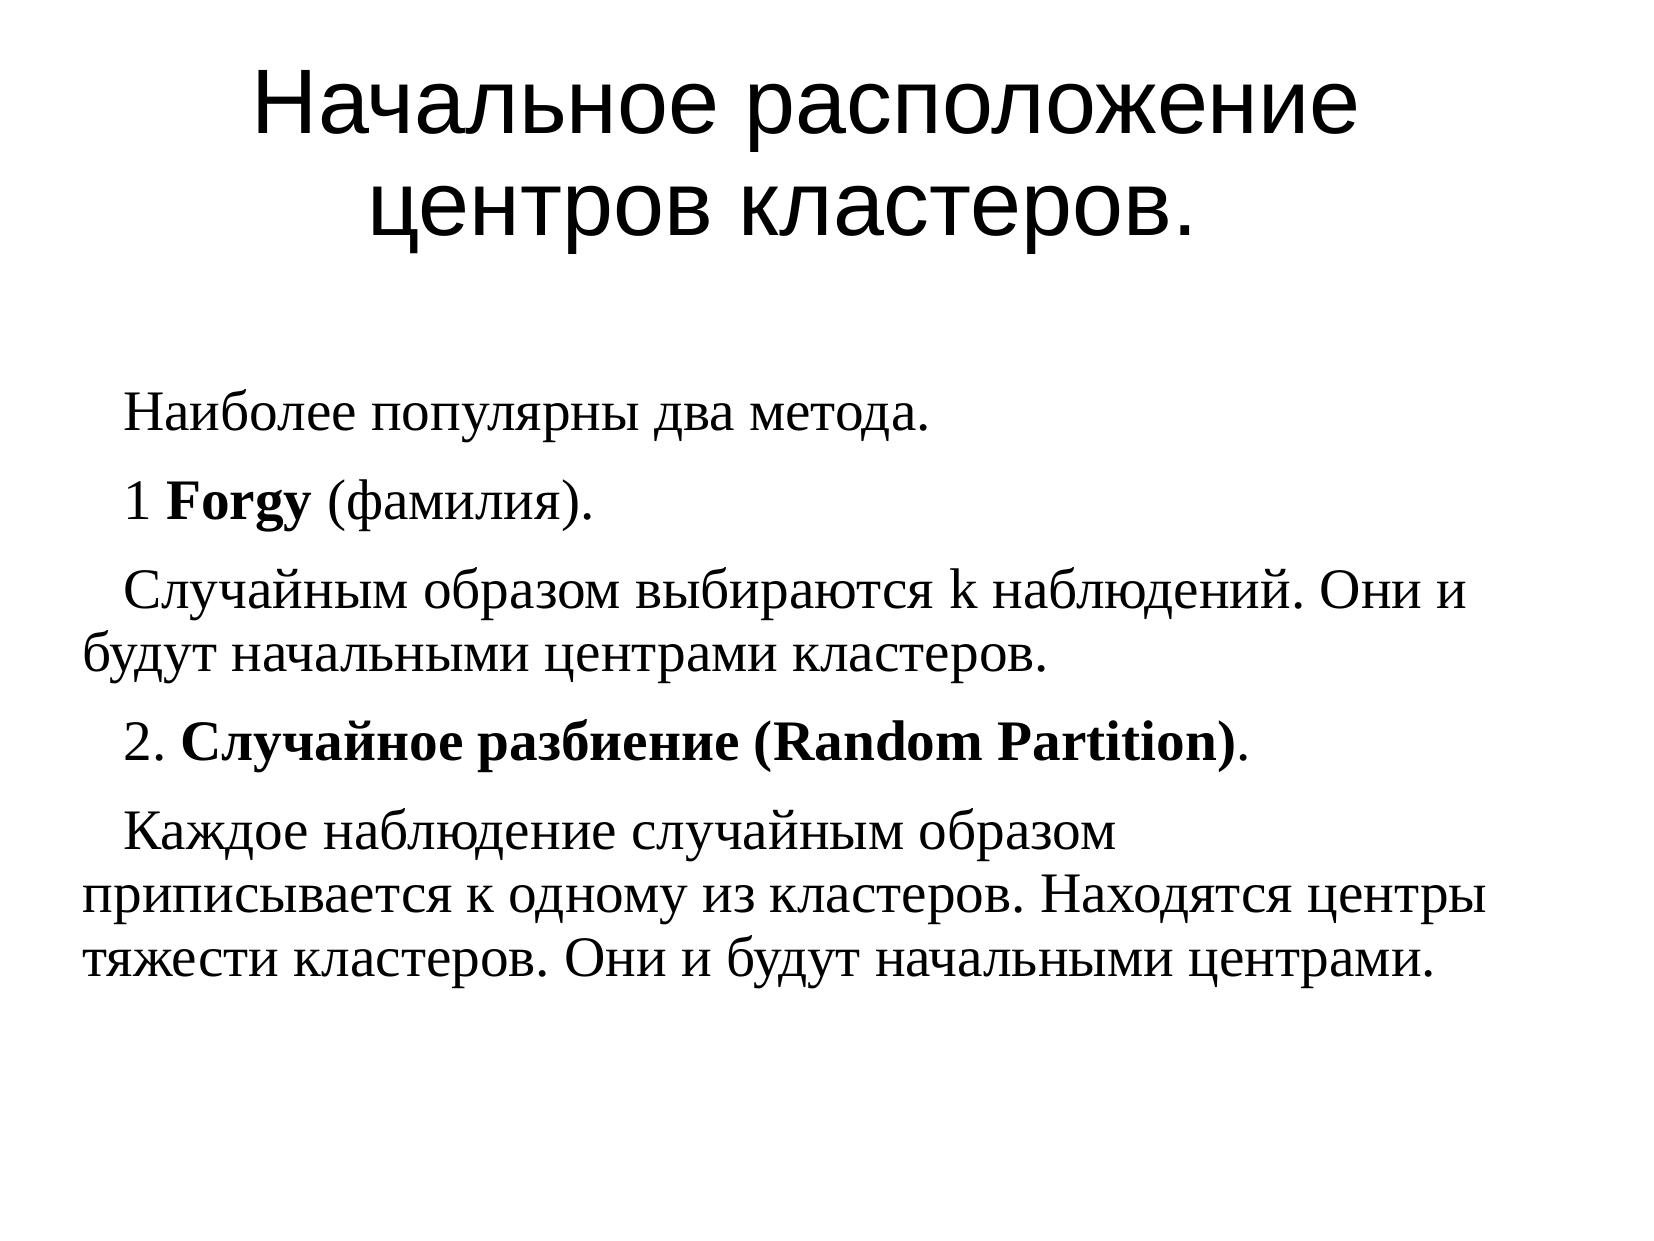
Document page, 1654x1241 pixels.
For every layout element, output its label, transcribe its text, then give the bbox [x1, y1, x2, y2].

title Начальное расположение центров кластеров. [82, 49, 1571, 257]
list Наиболее популярны два метода. 1 Forgy (фамилия). Случайным образом выбираются k наблюдений. Они и будут начальными центрами кластеров. 2. Случайное разбиение (Random Partition). Каждое наблюдение случайным образом приписывается к одному из кластеров. Находятся центры тяжести кластеров. Они и будут начальными центрами. [82, 290, 1571, 1010]
